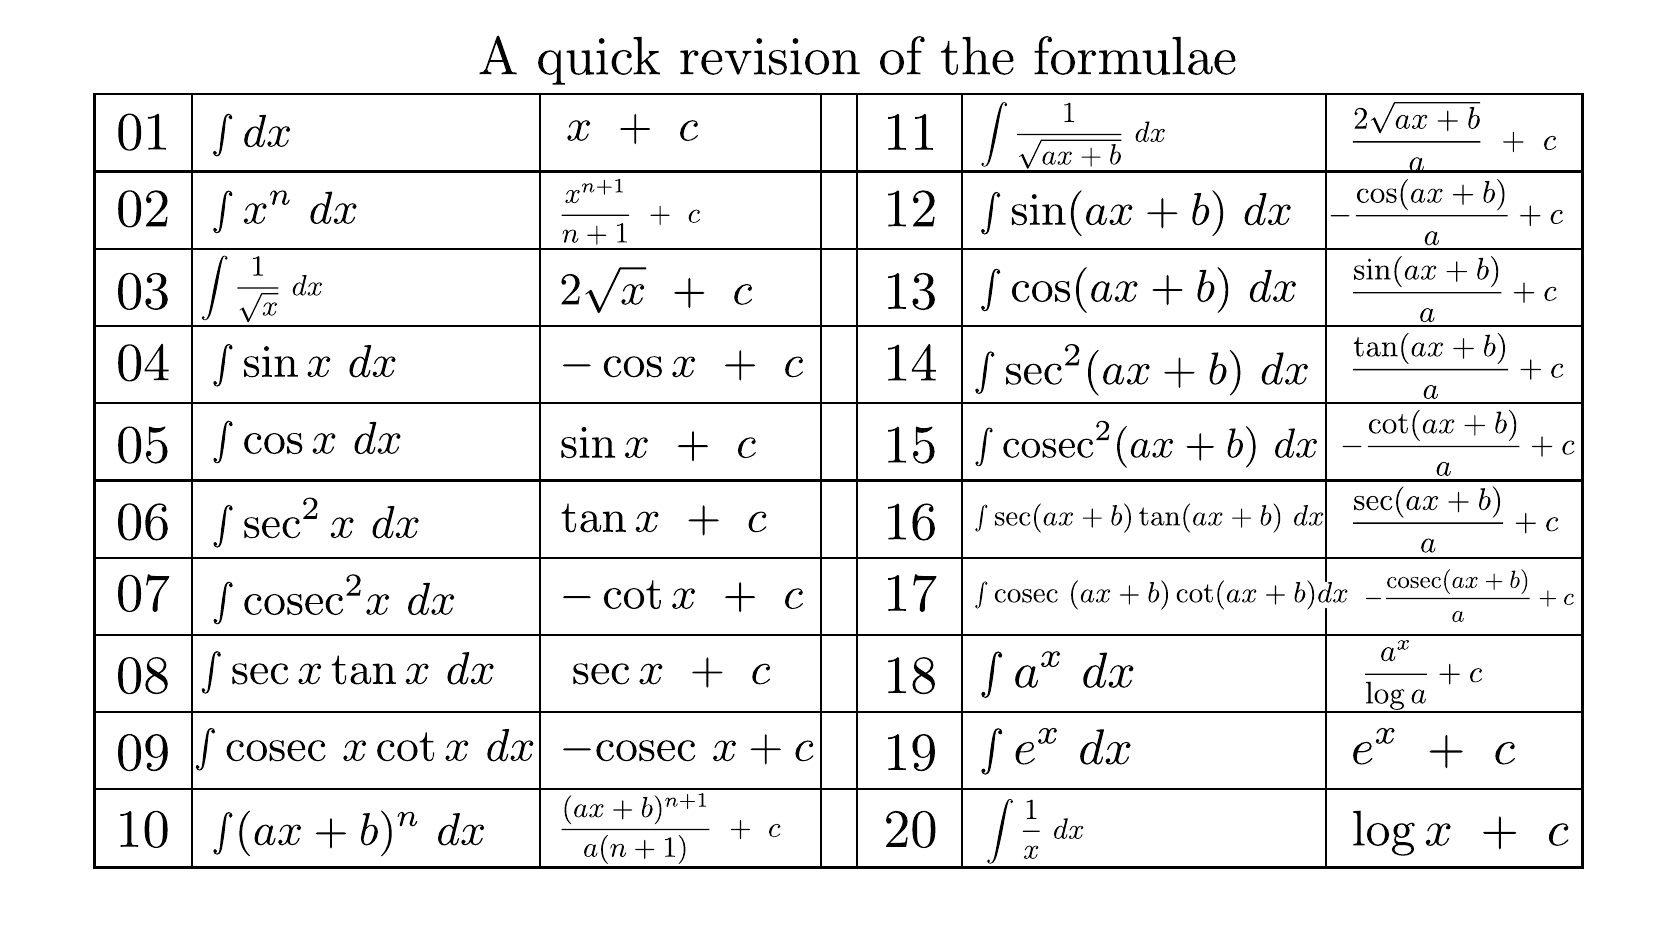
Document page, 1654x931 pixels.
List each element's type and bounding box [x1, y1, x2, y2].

table_cell [822, 559, 856, 634]
text_box [213, 810, 485, 857]
table_header [541, 95, 820, 170]
text_box [118, 272, 168, 310]
table_cell [193, 482, 539, 557]
text_box [567, 113, 698, 145]
text_box [561, 503, 767, 536]
text_box [561, 267, 753, 314]
table_cell [1327, 173, 1581, 248]
text_box [118, 343, 169, 382]
table_cell [858, 404, 961, 479]
table_cell [822, 713, 856, 788]
text_box [981, 651, 1134, 698]
text_box [561, 426, 756, 462]
table_cell [963, 636, 1325, 711]
table_header [822, 95, 856, 170]
table_cell [193, 713, 539, 788]
table_cell [822, 482, 856, 557]
table_cell [1327, 636, 1581, 711]
table_cell [963, 327, 1325, 402]
text_box [1353, 332, 1564, 400]
table_cell [541, 404, 820, 479]
table_cell [541, 713, 820, 788]
text_box [118, 503, 168, 541]
table_cell [858, 790, 961, 866]
table_cell [1327, 790, 1581, 866]
table_cell [963, 404, 1325, 479]
table_cell [963, 250, 1325, 325]
text_box [885, 272, 935, 311]
table_cell [96, 790, 191, 866]
text_box [1353, 810, 1569, 856]
text_box [213, 343, 396, 387]
table_cell [193, 790, 539, 866]
table_cell [822, 173, 856, 248]
table_cell [541, 482, 820, 557]
table_cell [1327, 327, 1581, 402]
table_cell [96, 250, 191, 325]
text_box [1352, 102, 1557, 172]
text_box [118, 426, 168, 464]
text_box [213, 497, 419, 548]
table_cell [541, 790, 820, 866]
table_cell [193, 327, 539, 402]
table_header [193, 95, 539, 170]
text_box [1353, 486, 1559, 553]
text_box [201, 255, 323, 323]
table_cell [193, 404, 539, 479]
table_cell [541, 636, 820, 711]
text_box [118, 657, 168, 695]
text_box [118, 810, 168, 848]
text_box [885, 574, 937, 613]
text_box [885, 657, 935, 695]
text_box [885, 426, 935, 464]
text_box [213, 190, 357, 234]
text_box [885, 733, 935, 772]
text_box [885, 113, 933, 150]
text_box [981, 727, 1131, 775]
table_cell [822, 404, 856, 479]
text_box [981, 102, 1165, 169]
text_box [975, 343, 1308, 396]
table_cell [1327, 250, 1581, 325]
text_box [212, 113, 291, 157]
table_cell [96, 559, 191, 634]
table_cell [541, 559, 820, 634]
table_cell [963, 482, 1325, 557]
table_cell [96, 173, 191, 248]
text_box [118, 733, 168, 772]
table_cell [858, 327, 961, 402]
table_cell [963, 559, 1325, 634]
text_box [1341, 409, 1575, 476]
text_box [886, 810, 936, 849]
table_cell [858, 713, 961, 788]
table_cell [96, 327, 191, 402]
table_header [1327, 95, 1581, 170]
table_cell [1327, 559, 1581, 634]
text_box [118, 113, 166, 151]
text_box [118, 190, 168, 228]
text_box [561, 734, 814, 765]
text_box [980, 267, 1296, 313]
table_cell [1327, 404, 1581, 479]
text_box [1329, 179, 1563, 246]
text_box [118, 574, 170, 613]
text_box [479, 35, 1236, 85]
table_cell [822, 790, 856, 866]
table_cell [96, 482, 191, 557]
table_header [858, 95, 961, 170]
table_header [963, 95, 1325, 170]
text_box [573, 657, 771, 688]
text_box [885, 190, 935, 227]
table_cell [858, 482, 961, 557]
table_cell [193, 173, 539, 248]
text_box [975, 580, 1348, 610]
table_header [96, 95, 191, 170]
text_box [201, 651, 494, 694]
table_cell [193, 636, 539, 711]
table_cell [541, 327, 820, 402]
table_cell [1327, 482, 1581, 557]
text_box [1353, 727, 1515, 769]
table_cell [193, 559, 539, 634]
text_box [1365, 569, 1574, 623]
text_box [886, 343, 936, 381]
text_box [561, 178, 701, 245]
text_box [213, 574, 455, 625]
table_cell [193, 250, 539, 325]
text_box [561, 580, 803, 613]
table_cell [963, 713, 1325, 788]
table_cell [1327, 713, 1581, 788]
table_cell [858, 636, 961, 711]
table_cell [963, 173, 1325, 248]
text_box [975, 420, 1317, 468]
text_box [561, 350, 804, 381]
text_box [980, 190, 1291, 237]
table_cell [96, 636, 191, 711]
text_box [975, 503, 1324, 533]
table_cell [858, 250, 961, 325]
text_box [885, 503, 935, 541]
text_box [1353, 256, 1557, 323]
table_cell [858, 559, 961, 634]
text_box [213, 420, 401, 464]
table_cell [822, 636, 856, 711]
table_cell [822, 327, 856, 402]
table_cell [963, 790, 1325, 866]
text_box [561, 793, 781, 864]
table_cell [96, 404, 191, 479]
table_cell [858, 173, 961, 248]
text_box [195, 727, 534, 771]
table_cell [541, 250, 820, 325]
text_box [1365, 639, 1483, 710]
title [35, 36, 1619, 910]
text_box [987, 799, 1084, 864]
table_cell [822, 250, 856, 325]
table_cell [541, 173, 820, 248]
table_cell [96, 713, 191, 788]
